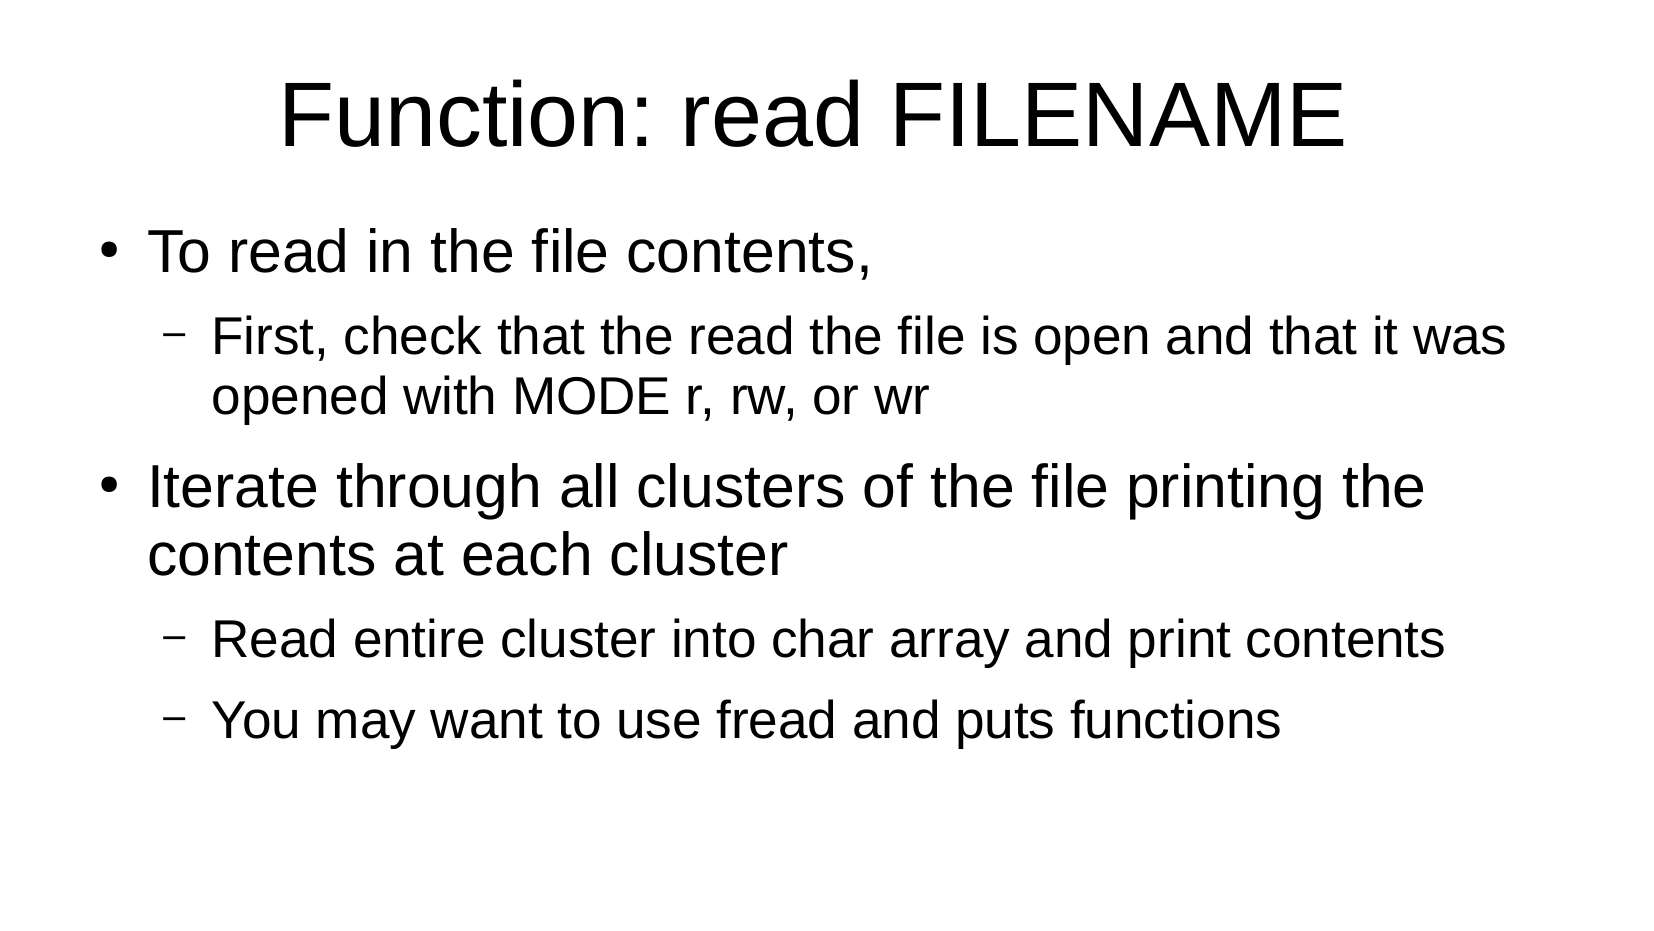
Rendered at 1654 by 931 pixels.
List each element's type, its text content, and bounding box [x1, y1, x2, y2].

list To read in the file contents, First, check that the read the file is open and that it was opened with MODE r, rw, or wr Iterate through all clusters of the file printing the contents at each cluster Read entire cluster into char array and print contents You may want to use fread and puts functions [82, 217, 1516, 758]
title Function: read FILENAME [82, 37, 1571, 193]
